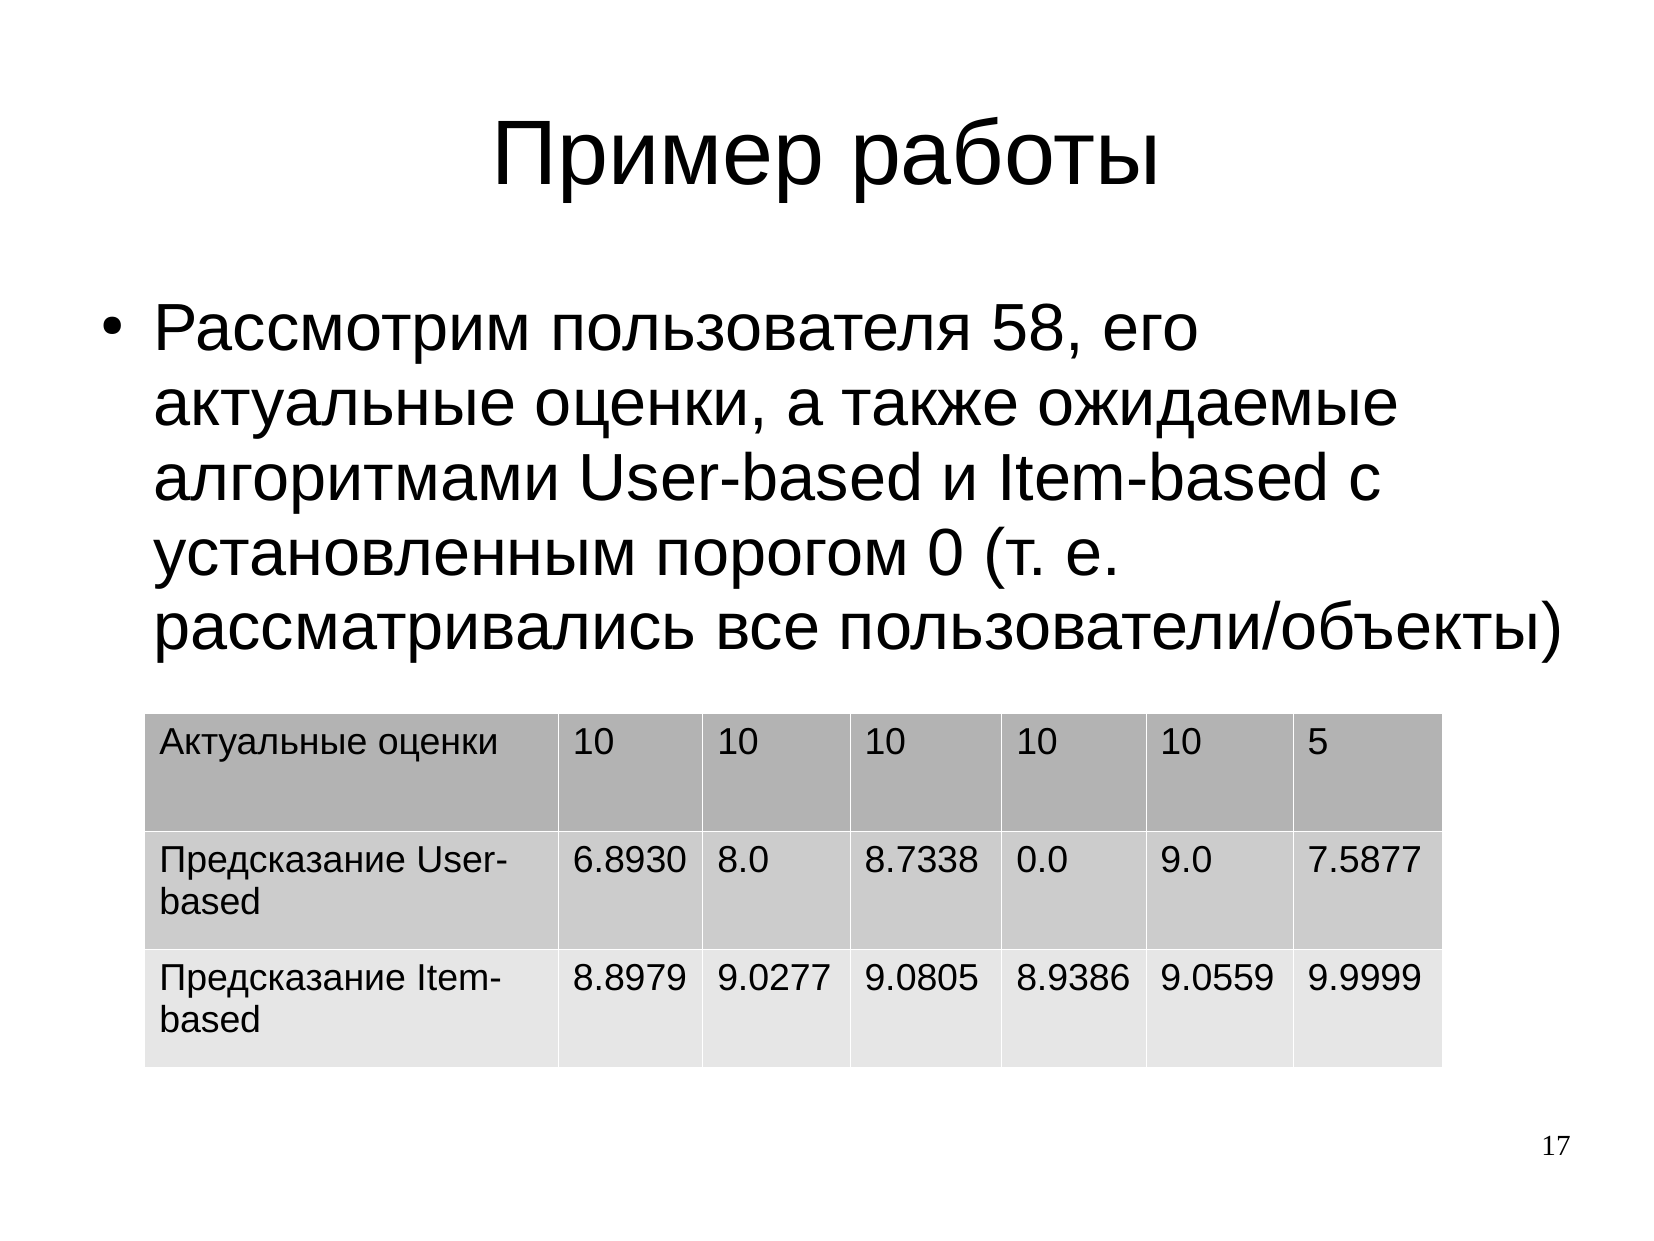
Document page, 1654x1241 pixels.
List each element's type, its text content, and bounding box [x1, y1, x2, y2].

table_cell 9.0559 [1147, 950, 1293, 1067]
table_header 10 [703, 714, 850, 831]
table_cell Предсказание User-based [145, 832, 558, 949]
table_cell 8.9386 [1002, 950, 1146, 1067]
table_header 10 [851, 714, 1001, 831]
table_header 10 [1002, 714, 1146, 831]
title Пример работы [82, 49, 1571, 257]
table_cell 7.5877 [1294, 832, 1442, 949]
table_header Актуальные оценки [145, 714, 558, 831]
table_cell 9.0 [1147, 832, 1293, 949]
table_cell 6.8930 [559, 832, 702, 949]
list Рассмотрим пользователя 58, его актуальные оценки, а также ожидаемые алгоритмами User-based и Item-based с установленным порогом 0 (т. е. рассматривались все пользователи/объекты) [82, 290, 1571, 1010]
table_header 10 [1147, 714, 1293, 831]
table_cell 0.0 [1002, 832, 1146, 949]
table_cell Предсказание Item-based [145, 950, 558, 1067]
table_header 5 [1294, 714, 1442, 831]
table_cell 9.9999 [1294, 950, 1442, 1067]
table_cell 8.8979 [559, 950, 702, 1067]
table_cell 8.0 [703, 832, 850, 949]
table_header 10 [559, 714, 702, 831]
table_cell 9.0805 [851, 950, 1001, 1067]
table_cell 9.0277 [703, 950, 850, 1067]
table_cell 8.7338 [851, 832, 1001, 949]
